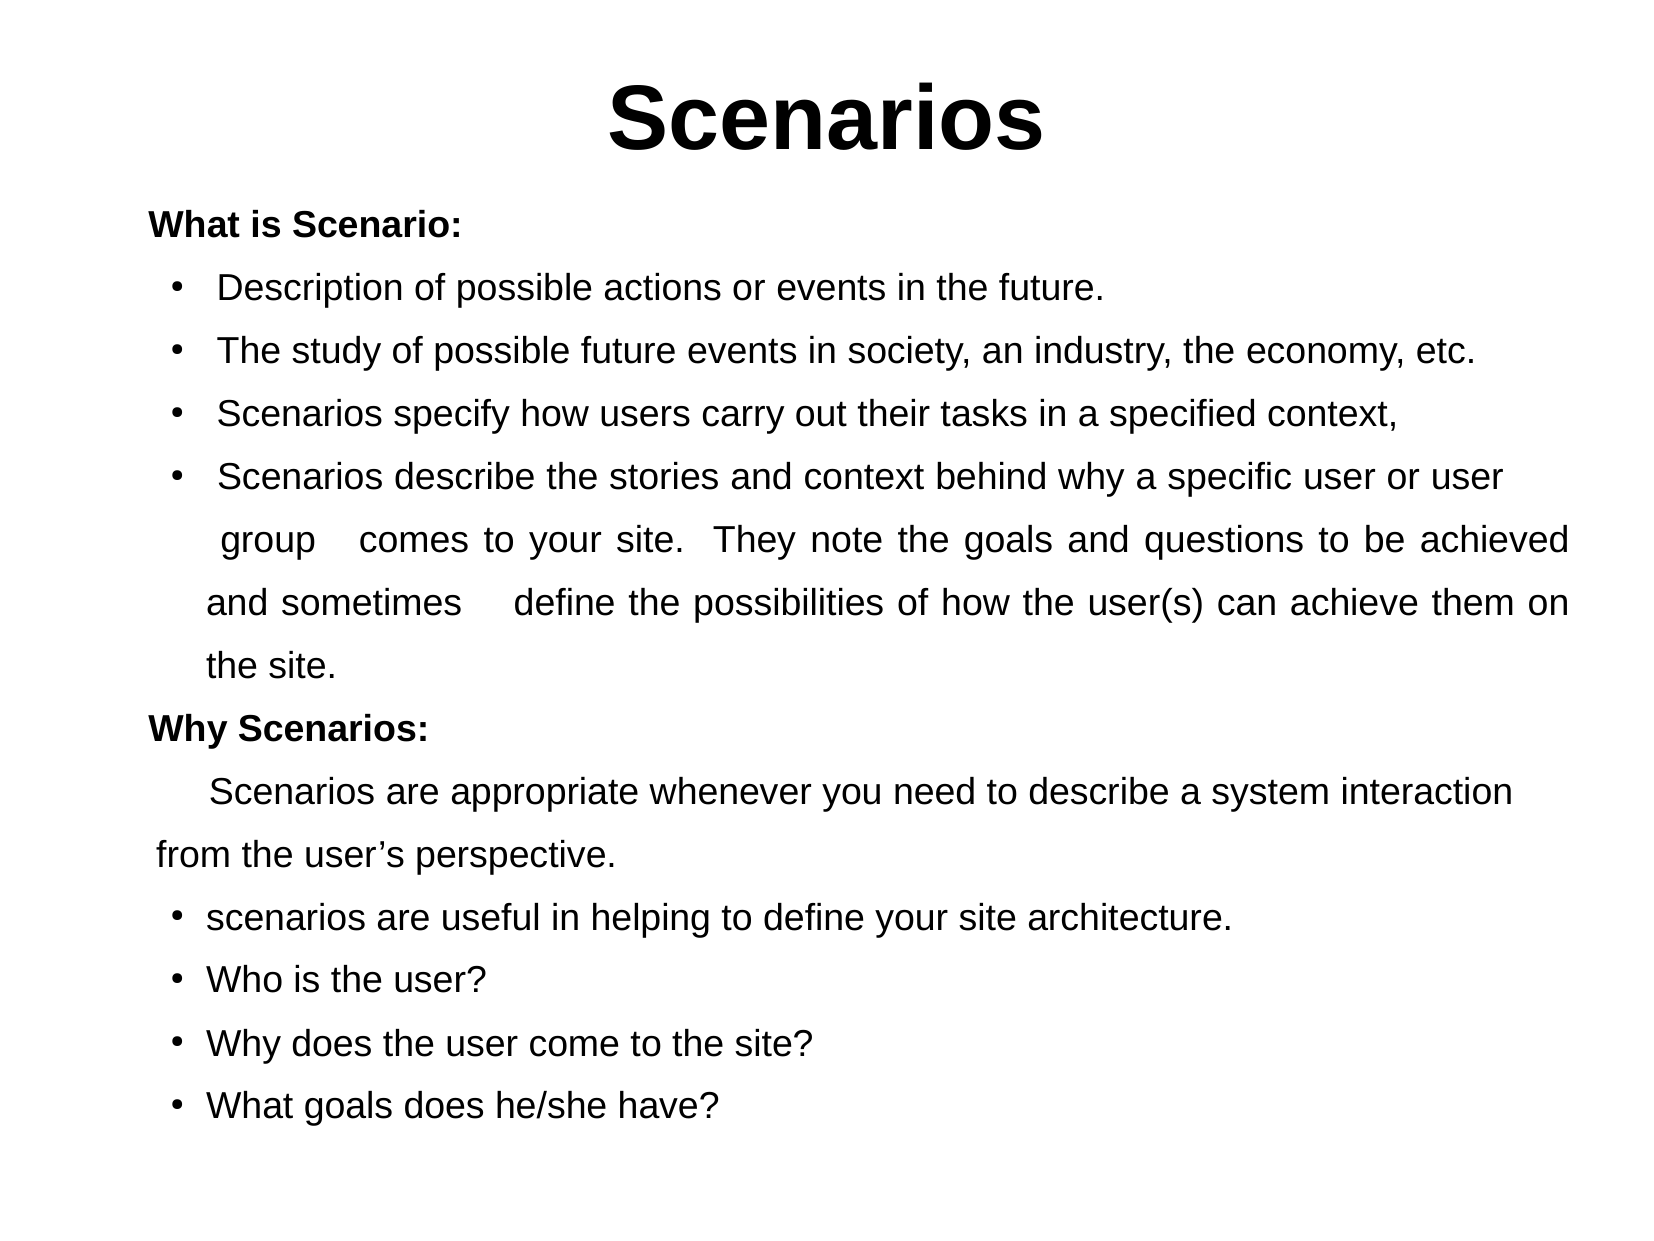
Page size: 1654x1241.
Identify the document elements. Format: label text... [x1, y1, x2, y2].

title Scenarios [82, 29, 1571, 207]
text_box What is Scenario: Description of ​possible ​actions or ​events in the ​future. The ​study of possible future ​events in ​society, an ​industry, the ​economy, etc. Scenarios specify how users carry out their tasks in a specified context, Scenarios describe the stories and context behind why a specific user or user group comes to your site. They note the goals and questions to be achieved and sometimes define the possibilities of how the user(s) can achieve them on the site. Why Scenarios: Scenarios are appropriate whenever you need to describe a system interaction from the user’s perspective. scenarios are useful in helping to define your site architecture. Who is the user? Why does the user come to the site? What goals does he/she have? [120, 175, 1597, 1182]
